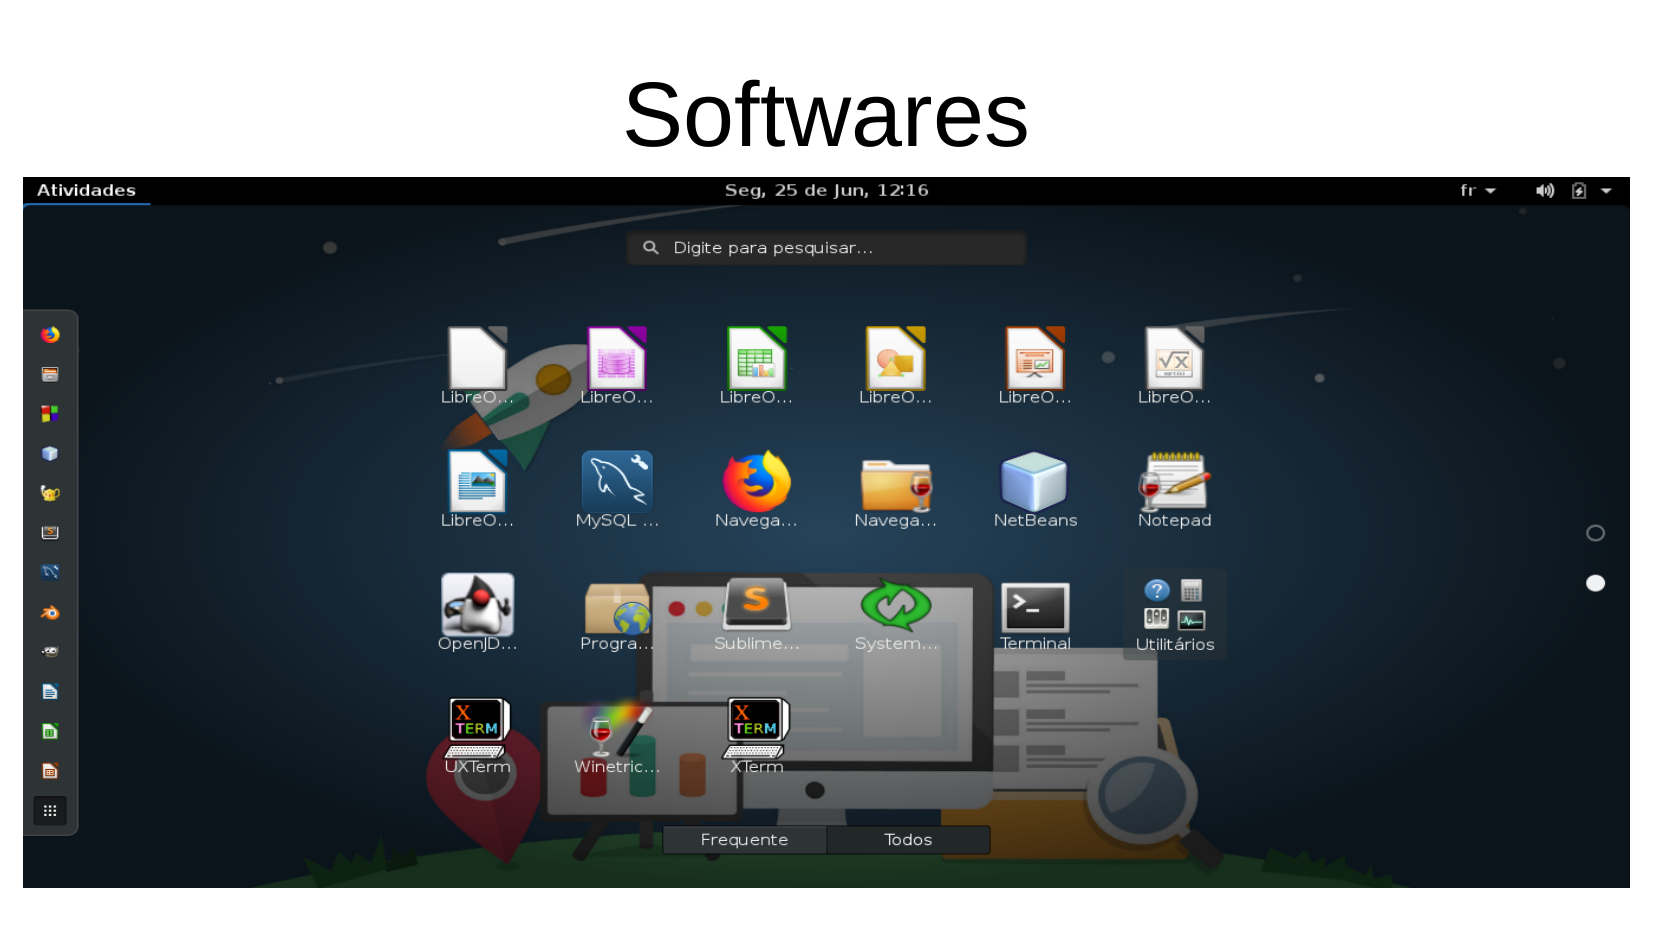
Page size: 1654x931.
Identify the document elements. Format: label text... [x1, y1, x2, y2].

picture [23, 177, 1630, 888]
title Softwares [82, 37, 1571, 177]
